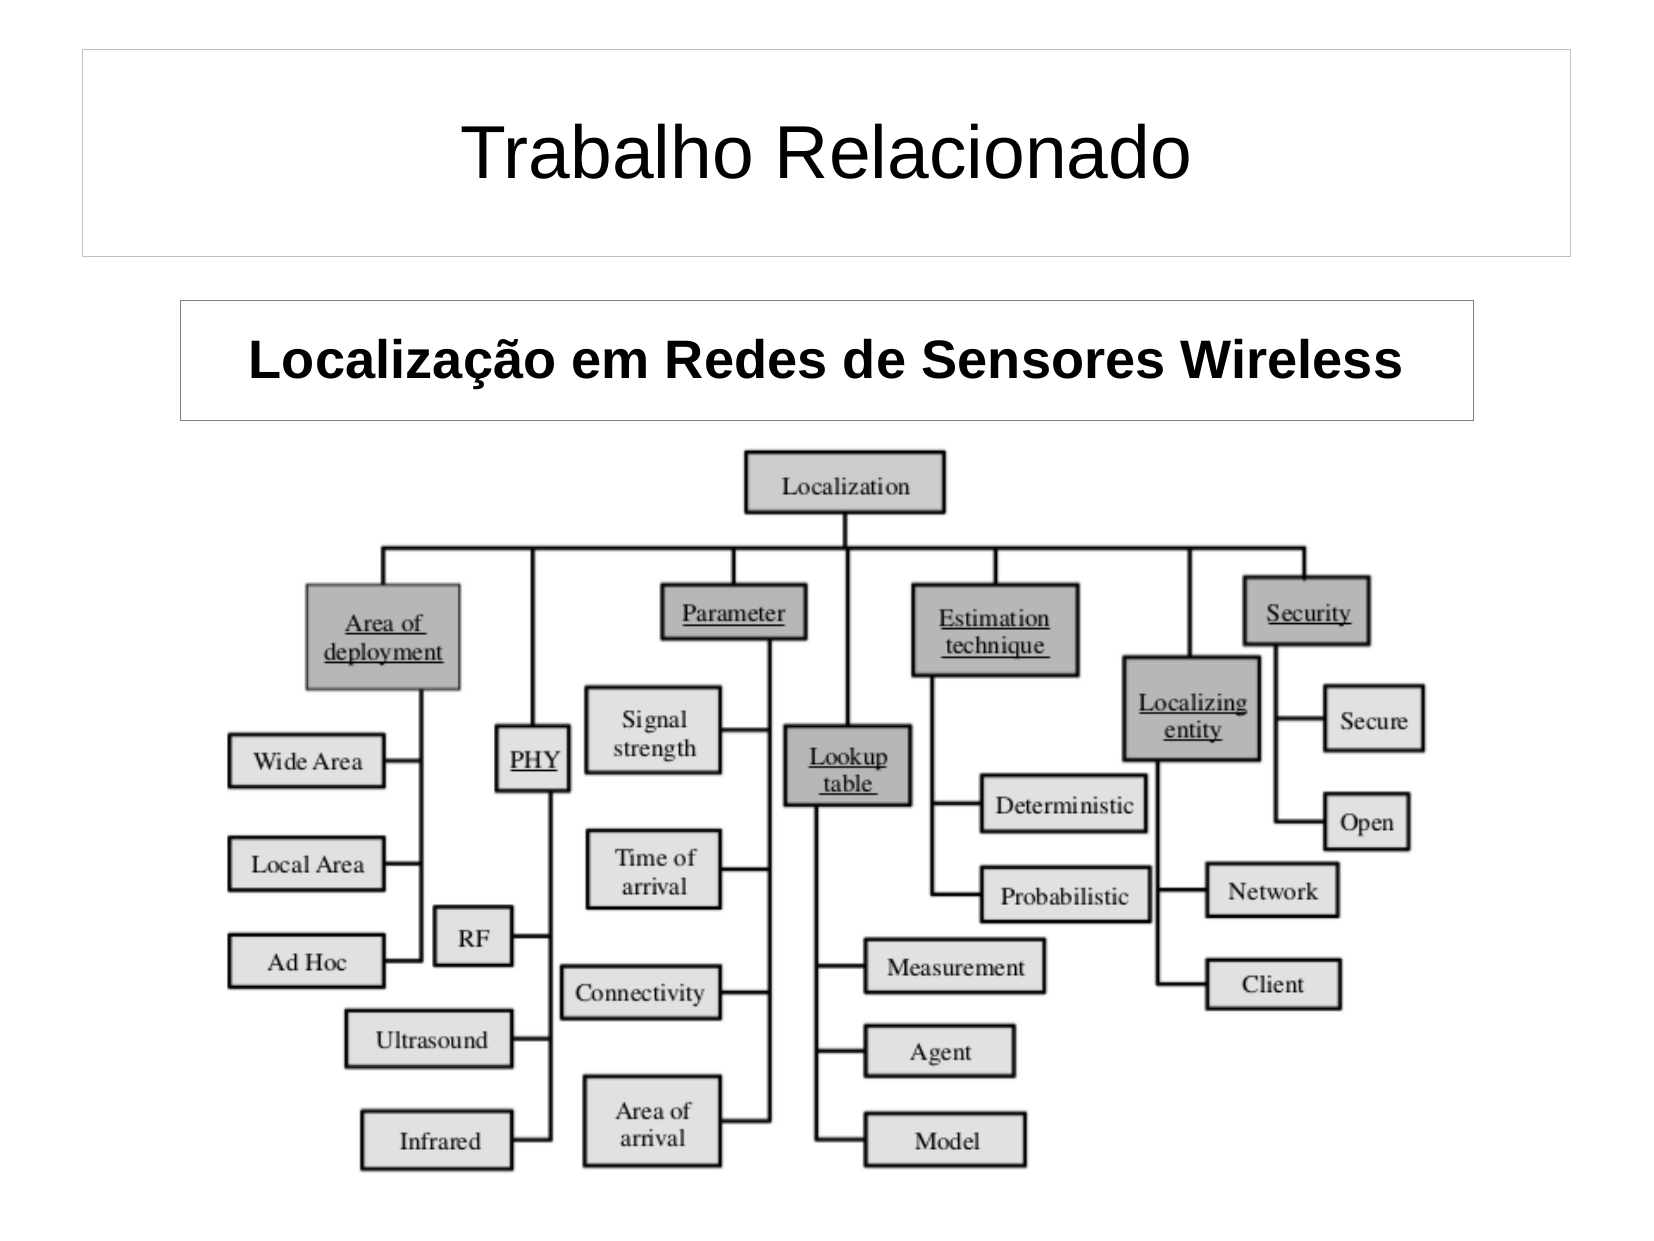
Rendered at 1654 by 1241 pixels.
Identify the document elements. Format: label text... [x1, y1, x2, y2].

text_box Localização em Redes de Sensores Wireless [180, 300, 1474, 421]
title Trabalho Relacionado [82, 49, 1571, 257]
picture [195, 434, 1456, 1198]
